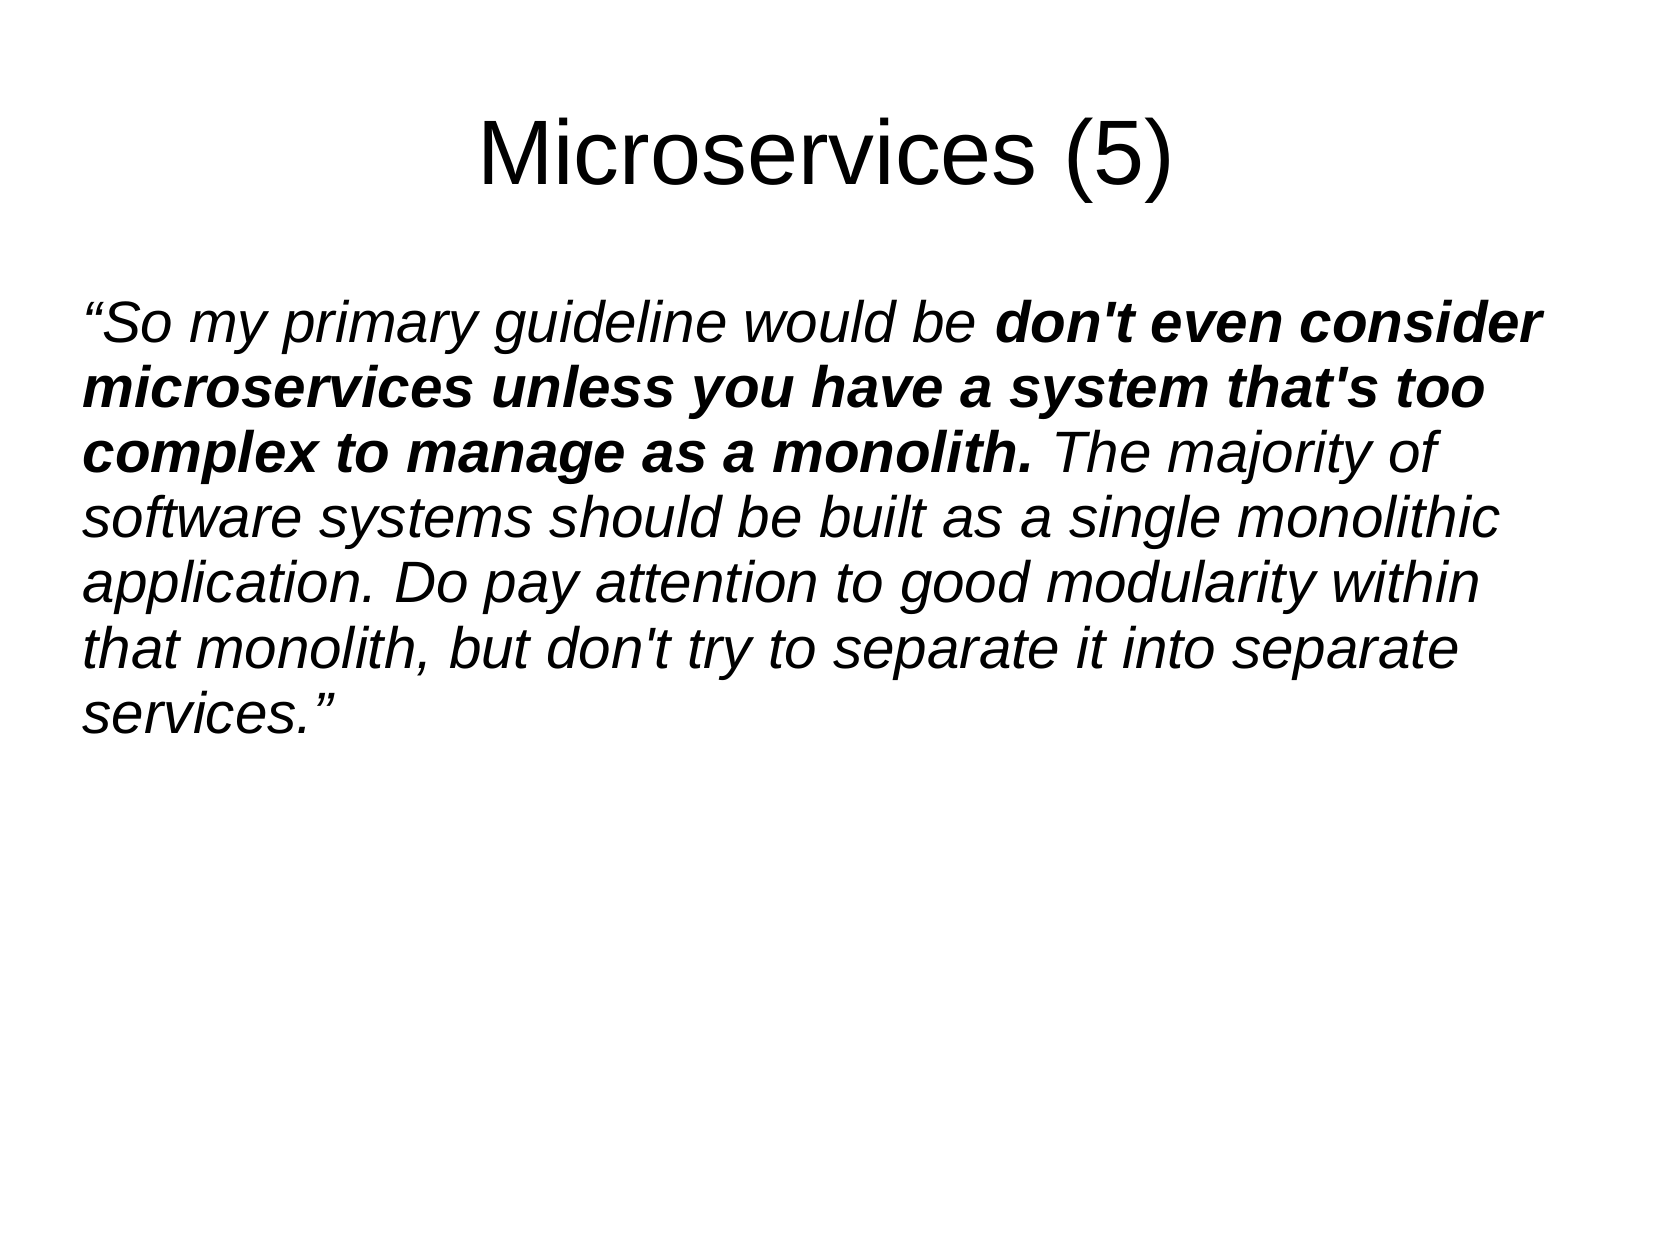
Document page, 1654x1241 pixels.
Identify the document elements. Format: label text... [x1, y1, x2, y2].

title Microservices (5) [82, 49, 1571, 257]
list “So my primary guideline would be don't even consider microservices unless you have a system that's too complex to manage as a monolith. The majority of software systems should be built as a single monolithic application. Do pay attention to good modularity within that monolith, but don't try to separate it into separate services.” [82, 290, 1571, 1010]
